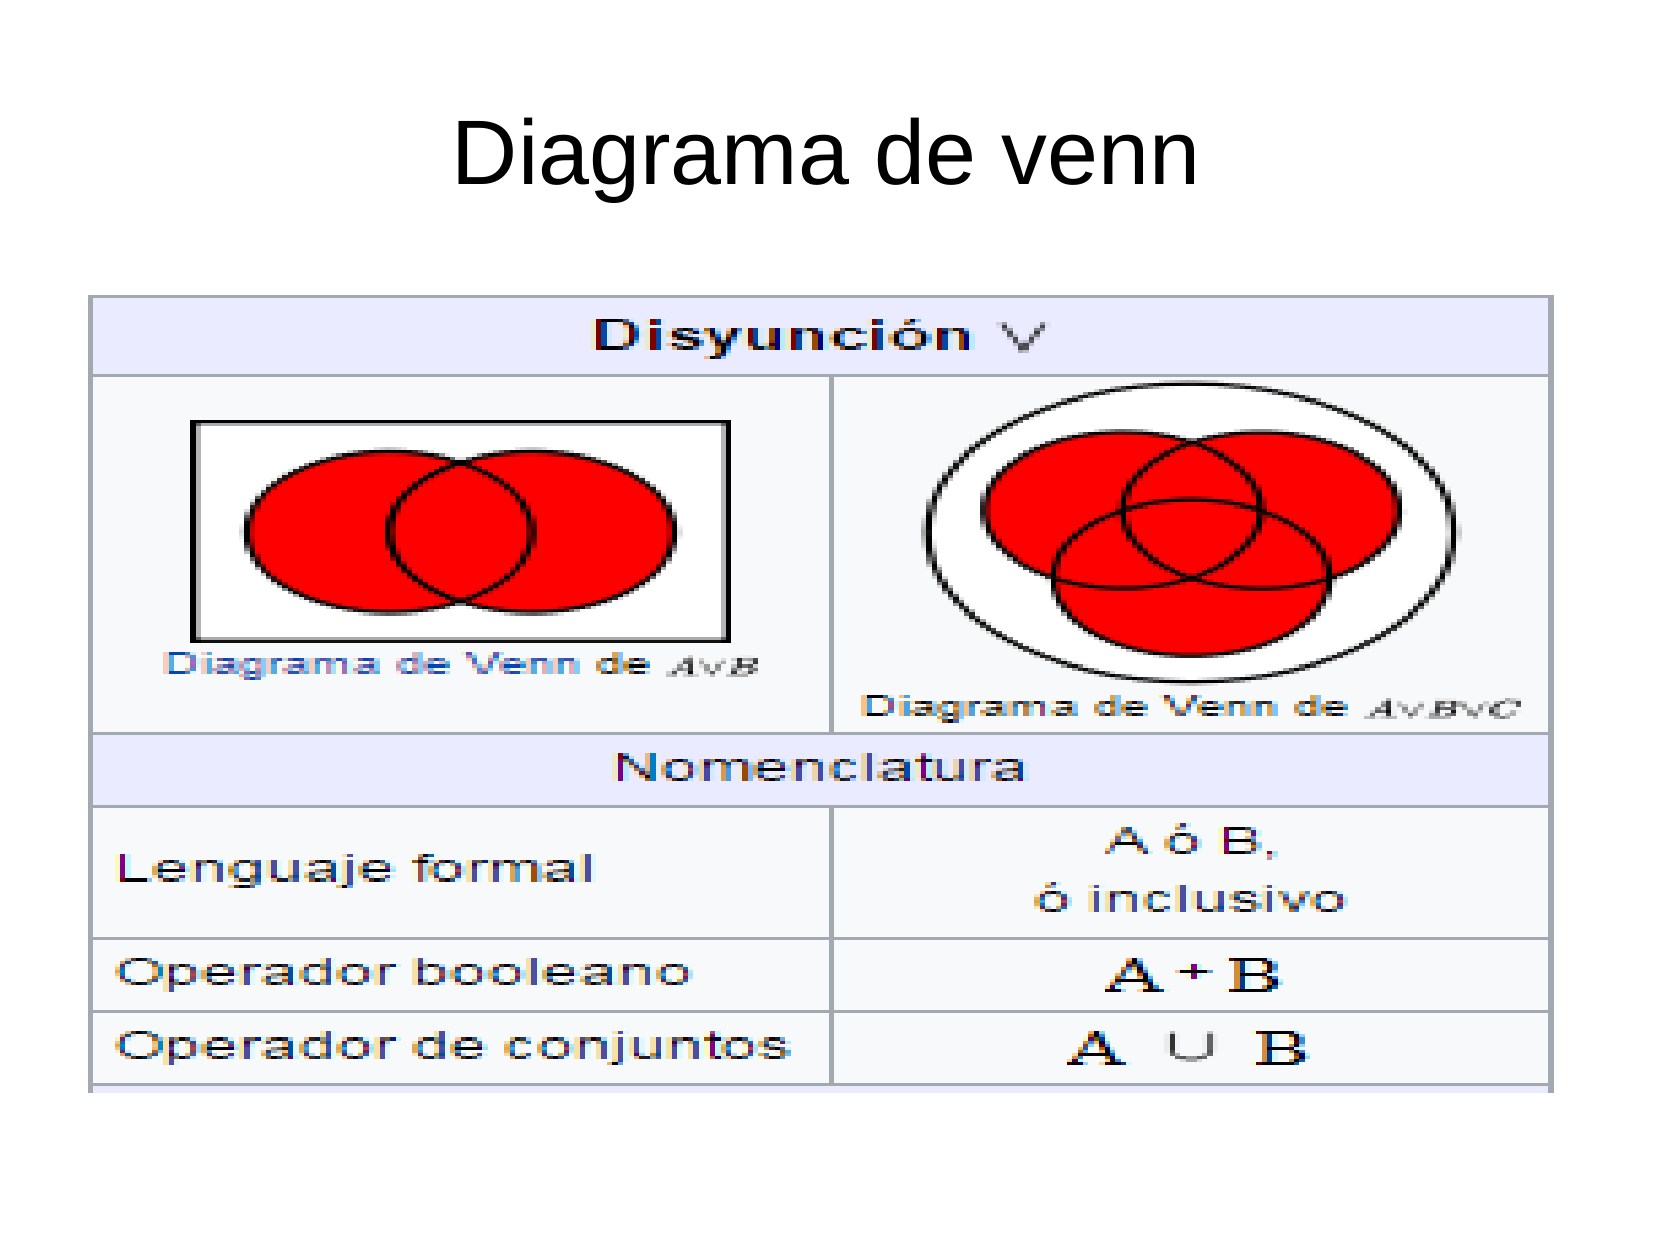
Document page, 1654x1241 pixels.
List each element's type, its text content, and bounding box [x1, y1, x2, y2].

title Diagrama de venn [82, 49, 1571, 257]
picture [88, 295, 1565, 1093]
